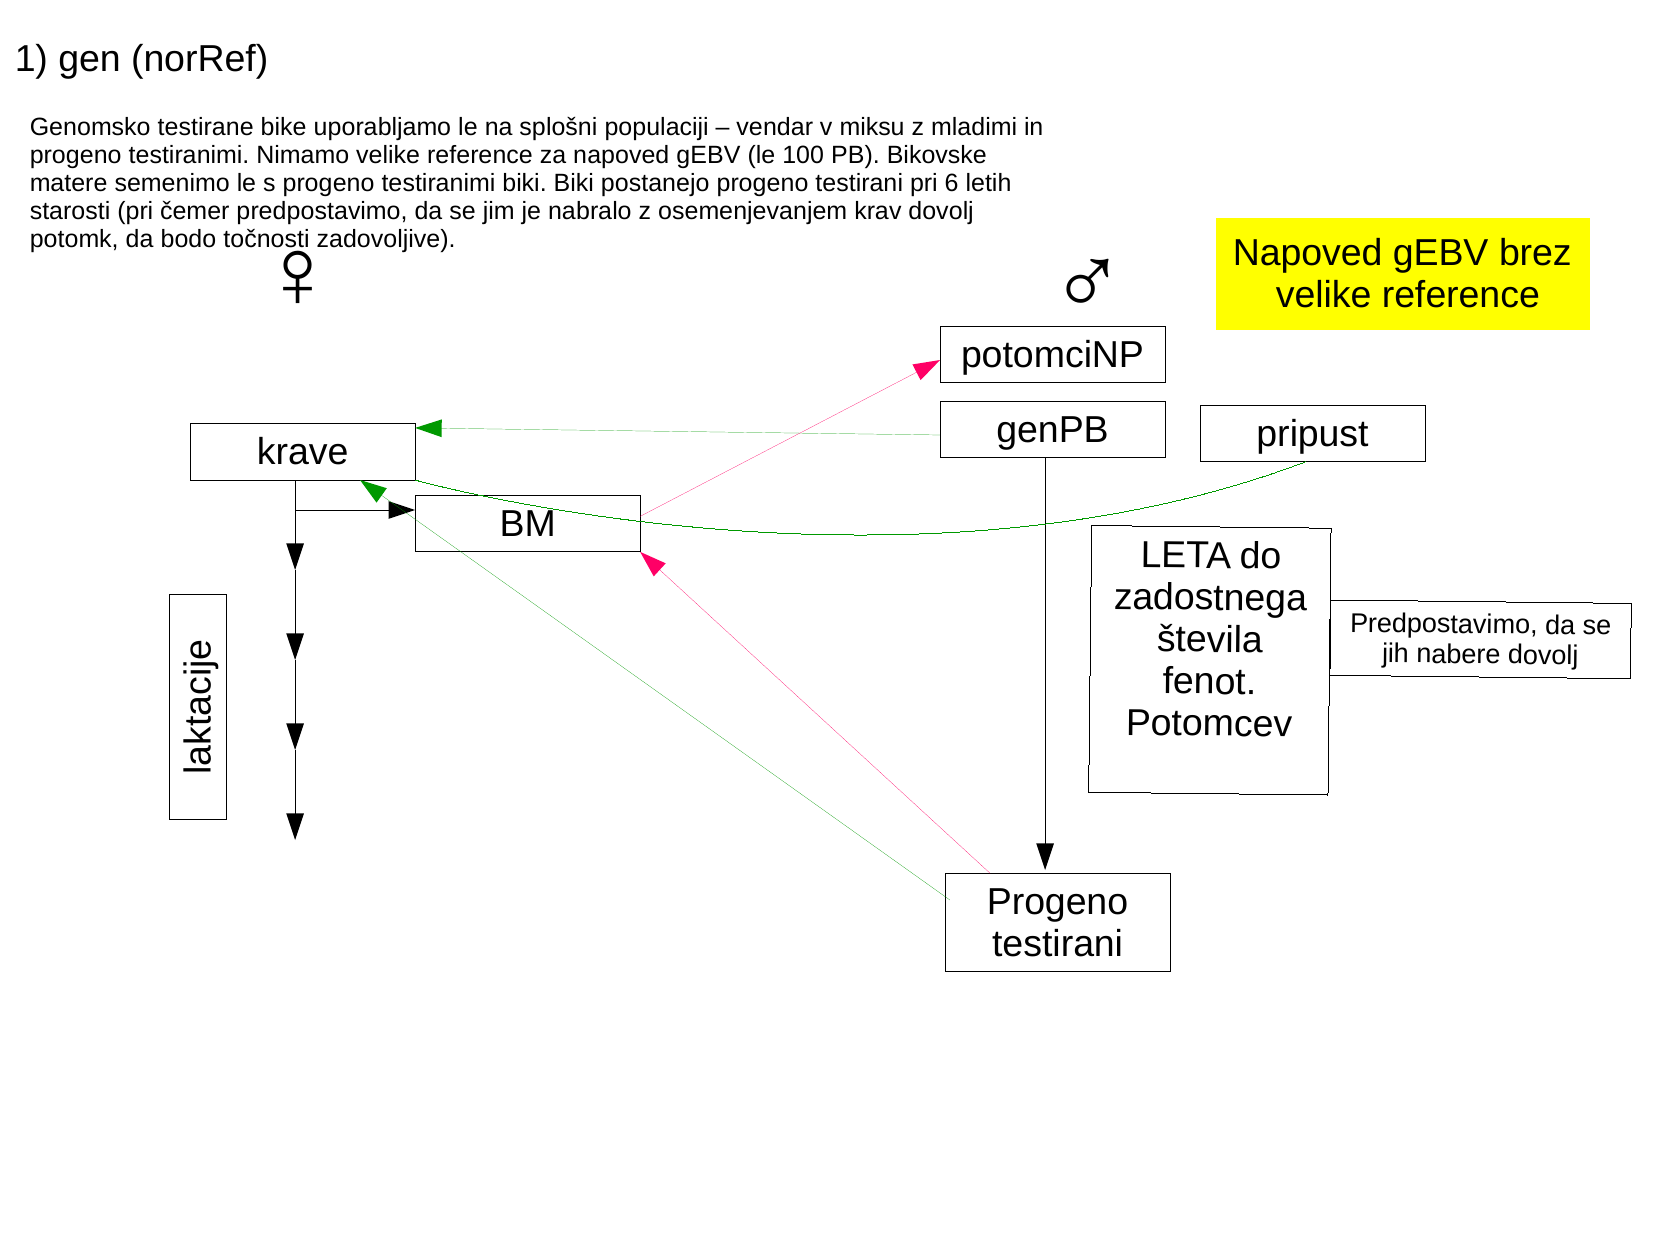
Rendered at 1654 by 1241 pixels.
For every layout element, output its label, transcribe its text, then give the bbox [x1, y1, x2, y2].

text_box ♂ [925, 217, 1251, 436]
text_box pripust [1200, 405, 1426, 462]
text_box genPB [940, 401, 1166, 458]
text_box LETA do zadostnega števila fenot. Potomcev [1088, 525, 1332, 796]
text_box krave [190, 428, 416, 481]
text_box BM [415, 520, 459, 552]
text_box Progeno testirani [945, 873, 1171, 972]
text_box Genomsko testirane bike uporabljamo le na splošni populaciji – vendar v miksu z mladimi in progeno testiranimi. Nimamo velike reference za napoved gEBV (le 100 PB). Bikovske matere semenimo le s progeno testiranimi biki. Biki postanejo progeno testirani pri 6 letih starosti (pri čemer predpostavimo, da se jim je nabralo z osemenjevanjem krav dovolj potomk, da bodo točnosti zadovoljive). [15, 105, 1066, 260]
text_box Napoved gEBV brez velike reference [1215, 217, 1591, 331]
text_box laktacije [169, 594, 227, 820]
text_box ♀ [135, 260, 461, 428]
text_box BM [415, 495, 641, 552]
text_box 1) gen (norRef) [0, 30, 631, 87]
text_box Predpostavimo, da se jih nabere dovolj [1329, 600, 1632, 679]
text_box potomciNP [940, 326, 1166, 383]
